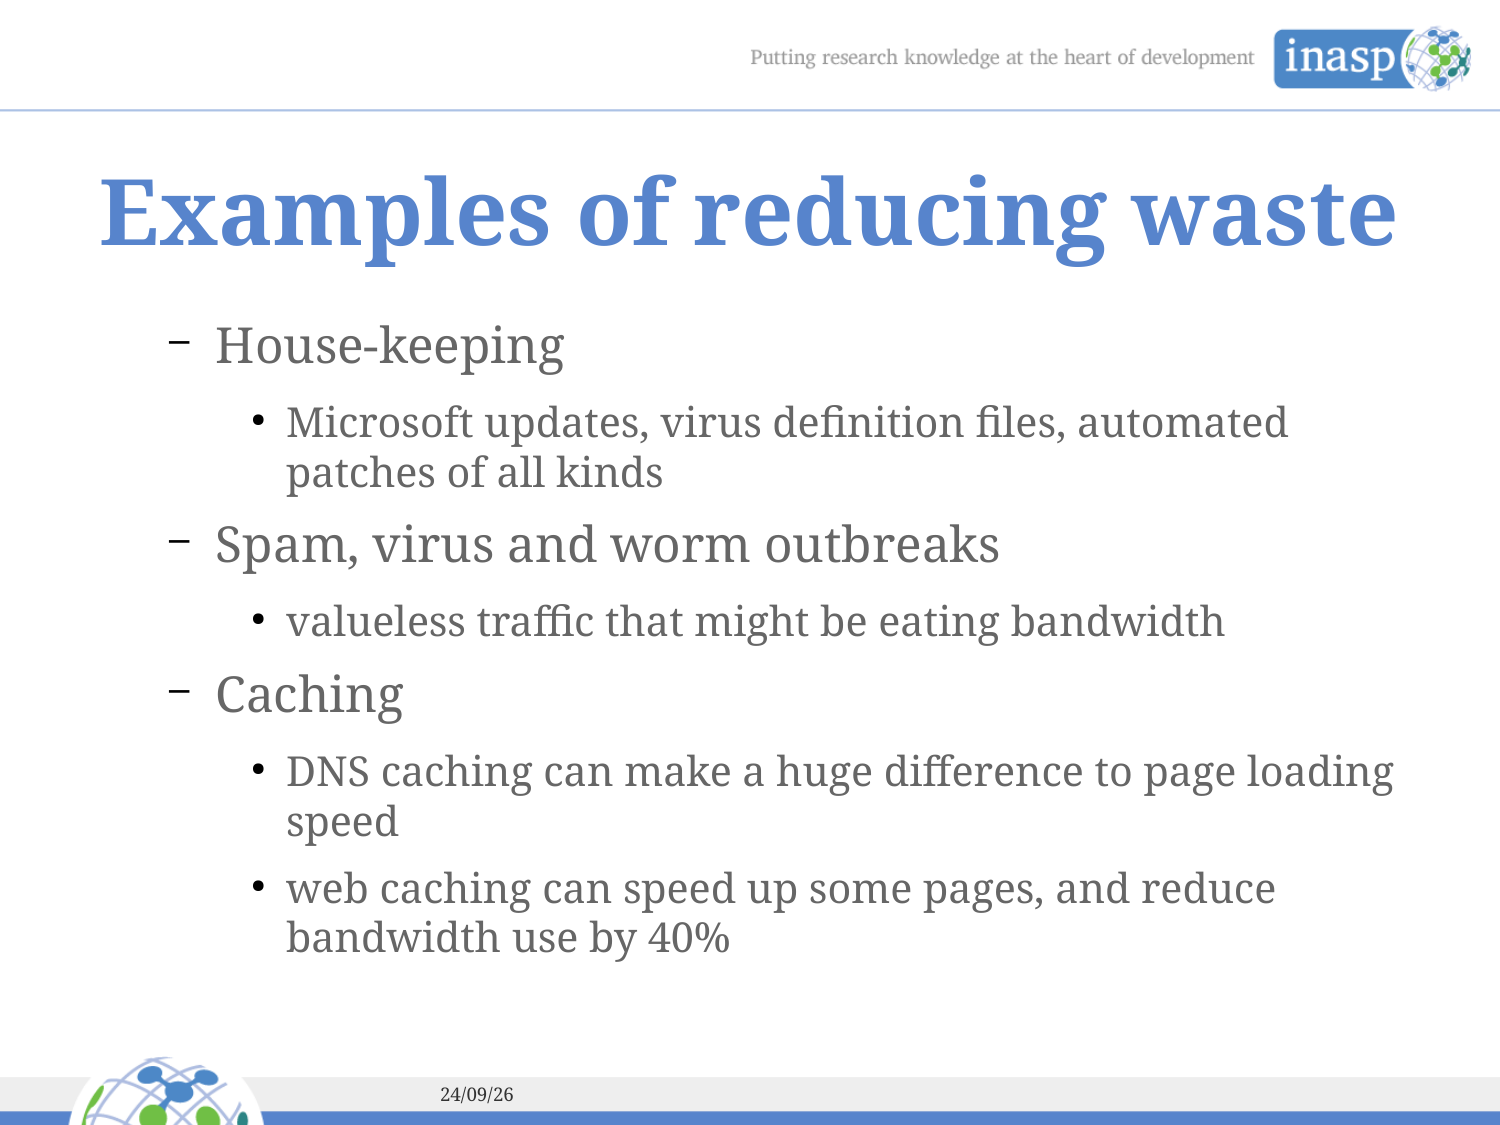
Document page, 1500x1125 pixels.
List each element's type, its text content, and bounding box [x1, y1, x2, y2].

title Examples of reducing waste [75, 129, 1426, 313]
picture [0, 0, 1500, 1125]
list House-keeping Microsoft updates, virus definition files, automated patches of all kinds Spam, virus and worm outbreaks valueless traffic that might be eating bandwidth Caching DNS caching can make a huge difference to page loading speed web caching can speed up some pages, and reduce bandwidth use by 40% [75, 313, 1426, 967]
